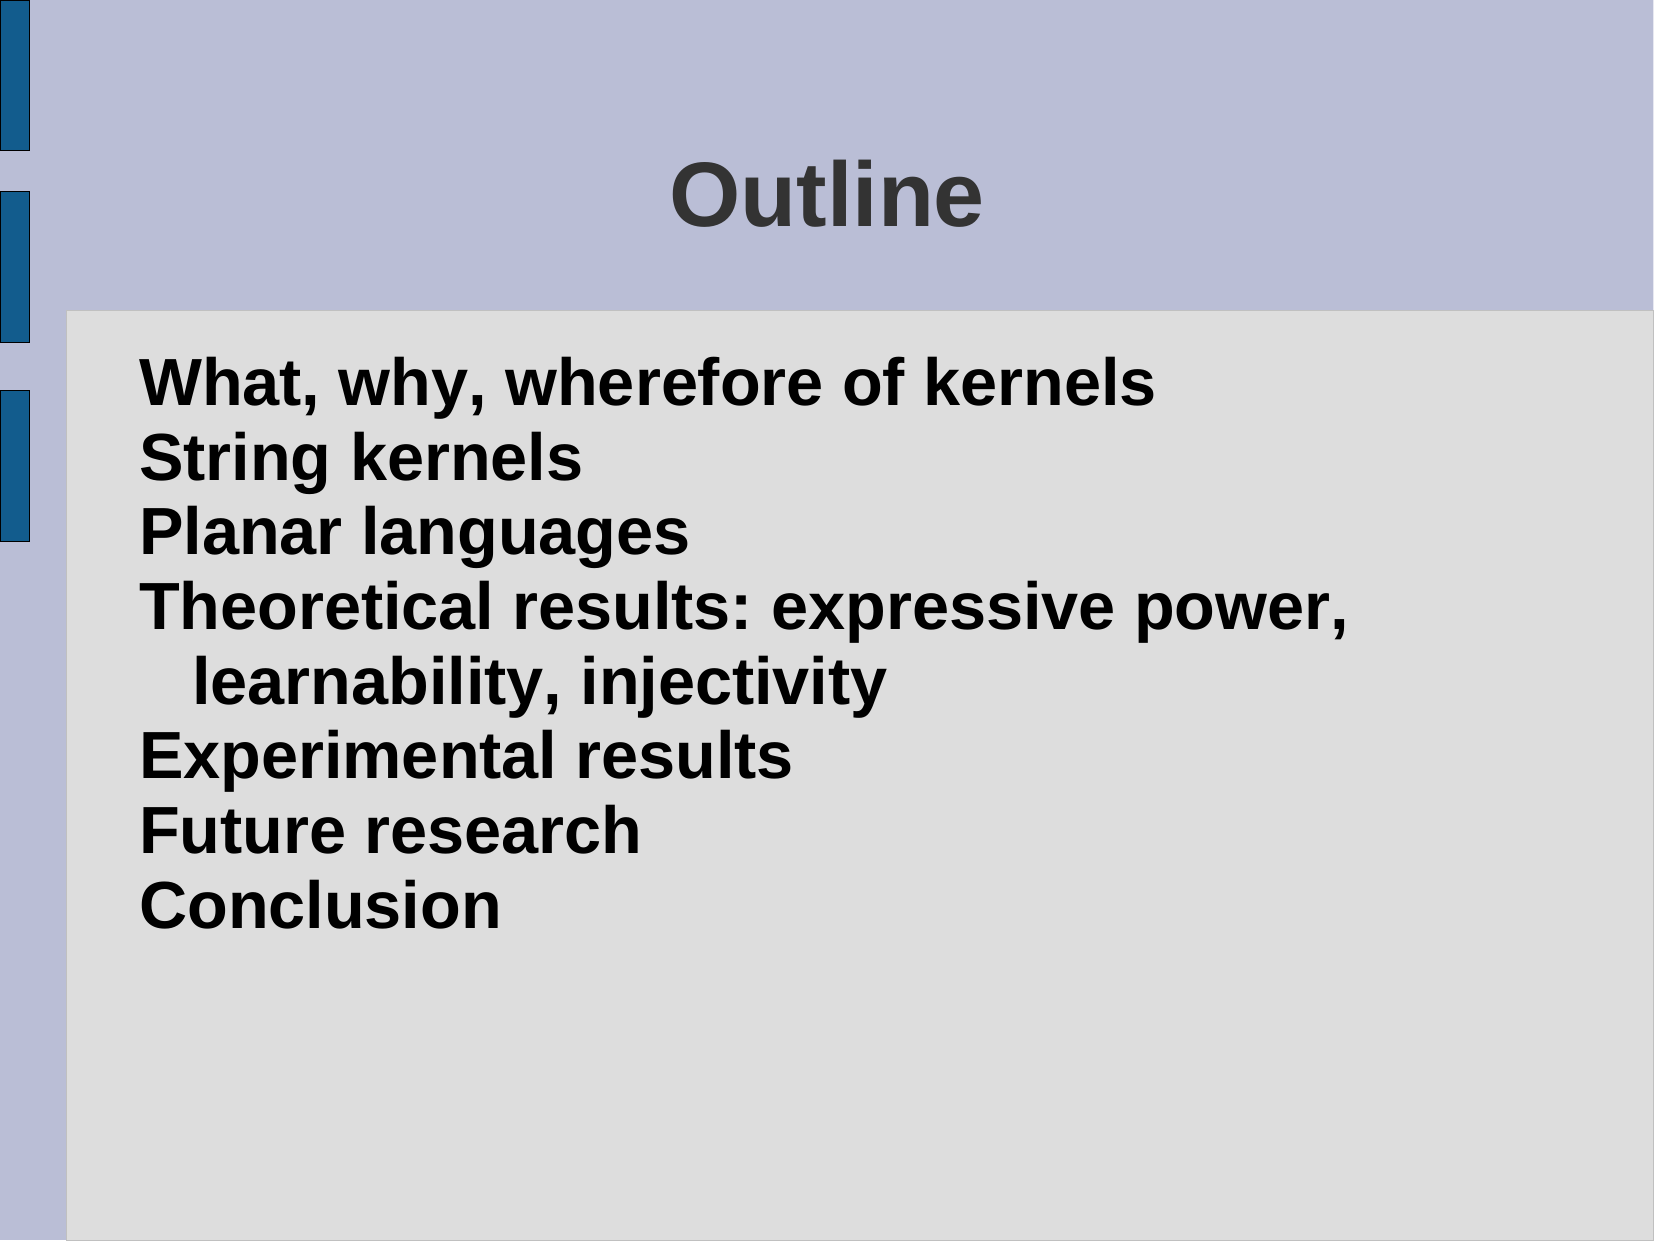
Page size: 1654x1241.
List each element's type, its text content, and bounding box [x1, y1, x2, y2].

list What, why, wherefore of kernels String kernels Planar languages Theoretical results: expressive power, learnability, injectivity Experimental results Future research Conclusion [121, 344, 1534, 1127]
title Outline [121, 91, 1534, 299]
